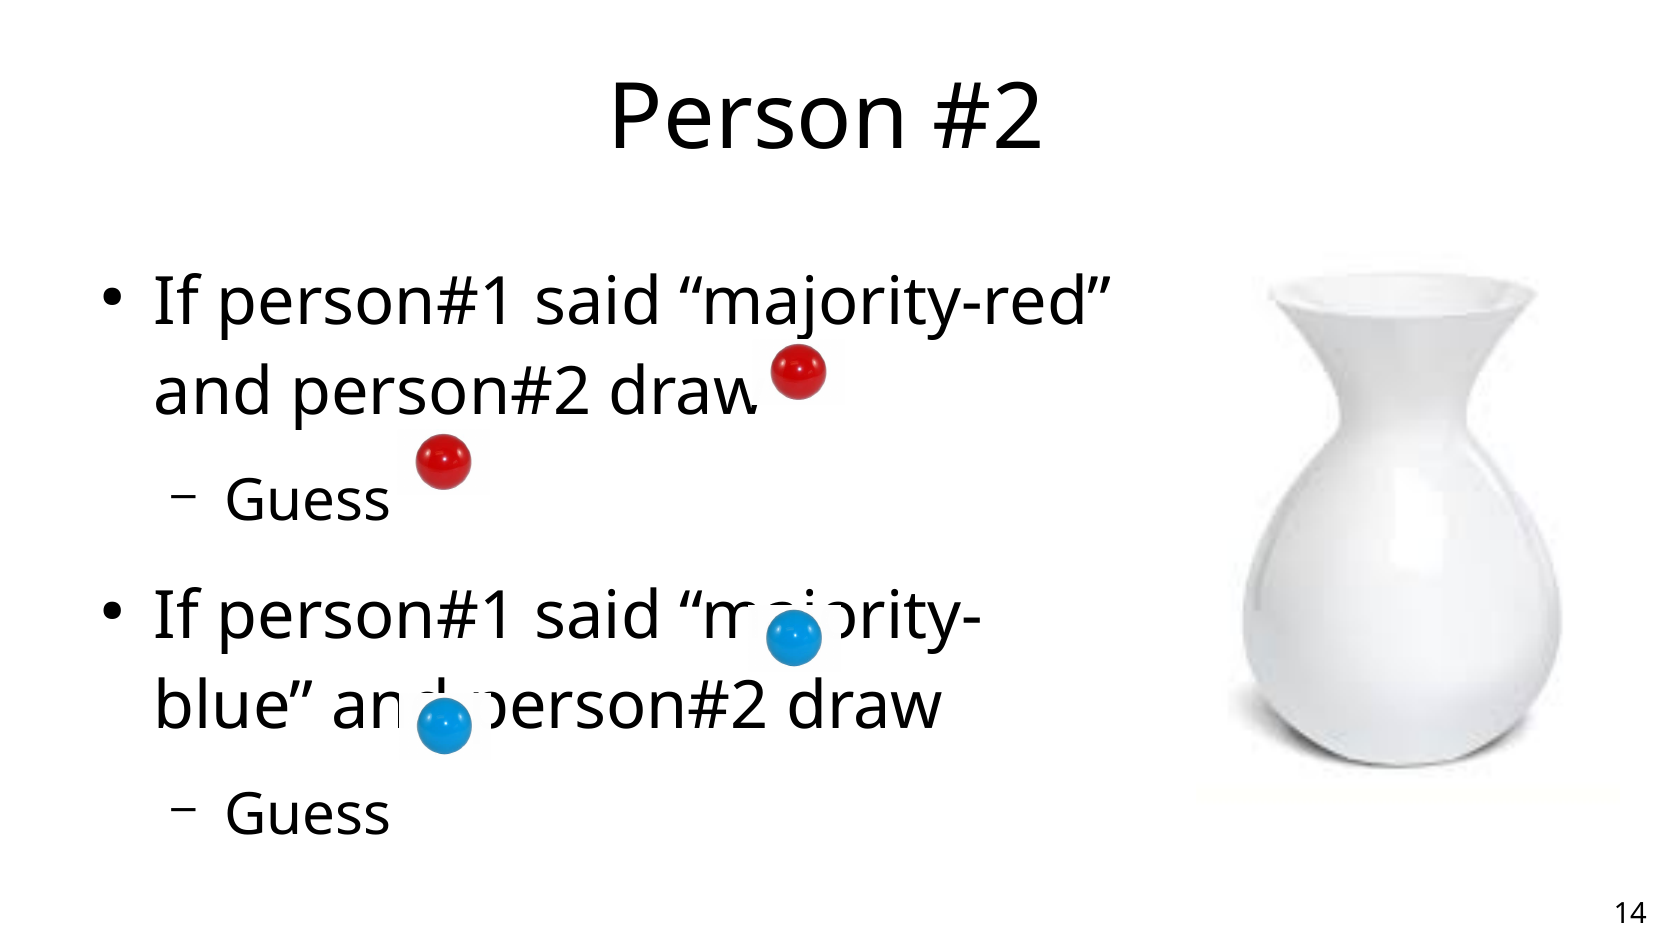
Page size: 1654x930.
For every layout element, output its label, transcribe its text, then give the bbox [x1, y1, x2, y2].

list If person#1 said “majority-red” and person#2 draw Guess If person#1 said “majority-blue” and person#2 draw Guess [82, 252, 1141, 901]
picture [752, 339, 845, 406]
picture [399, 693, 491, 760]
picture [1196, 240, 1621, 805]
title Person #2 [82, 1, 1571, 225]
picture [748, 605, 841, 672]
picture [397, 429, 490, 495]
